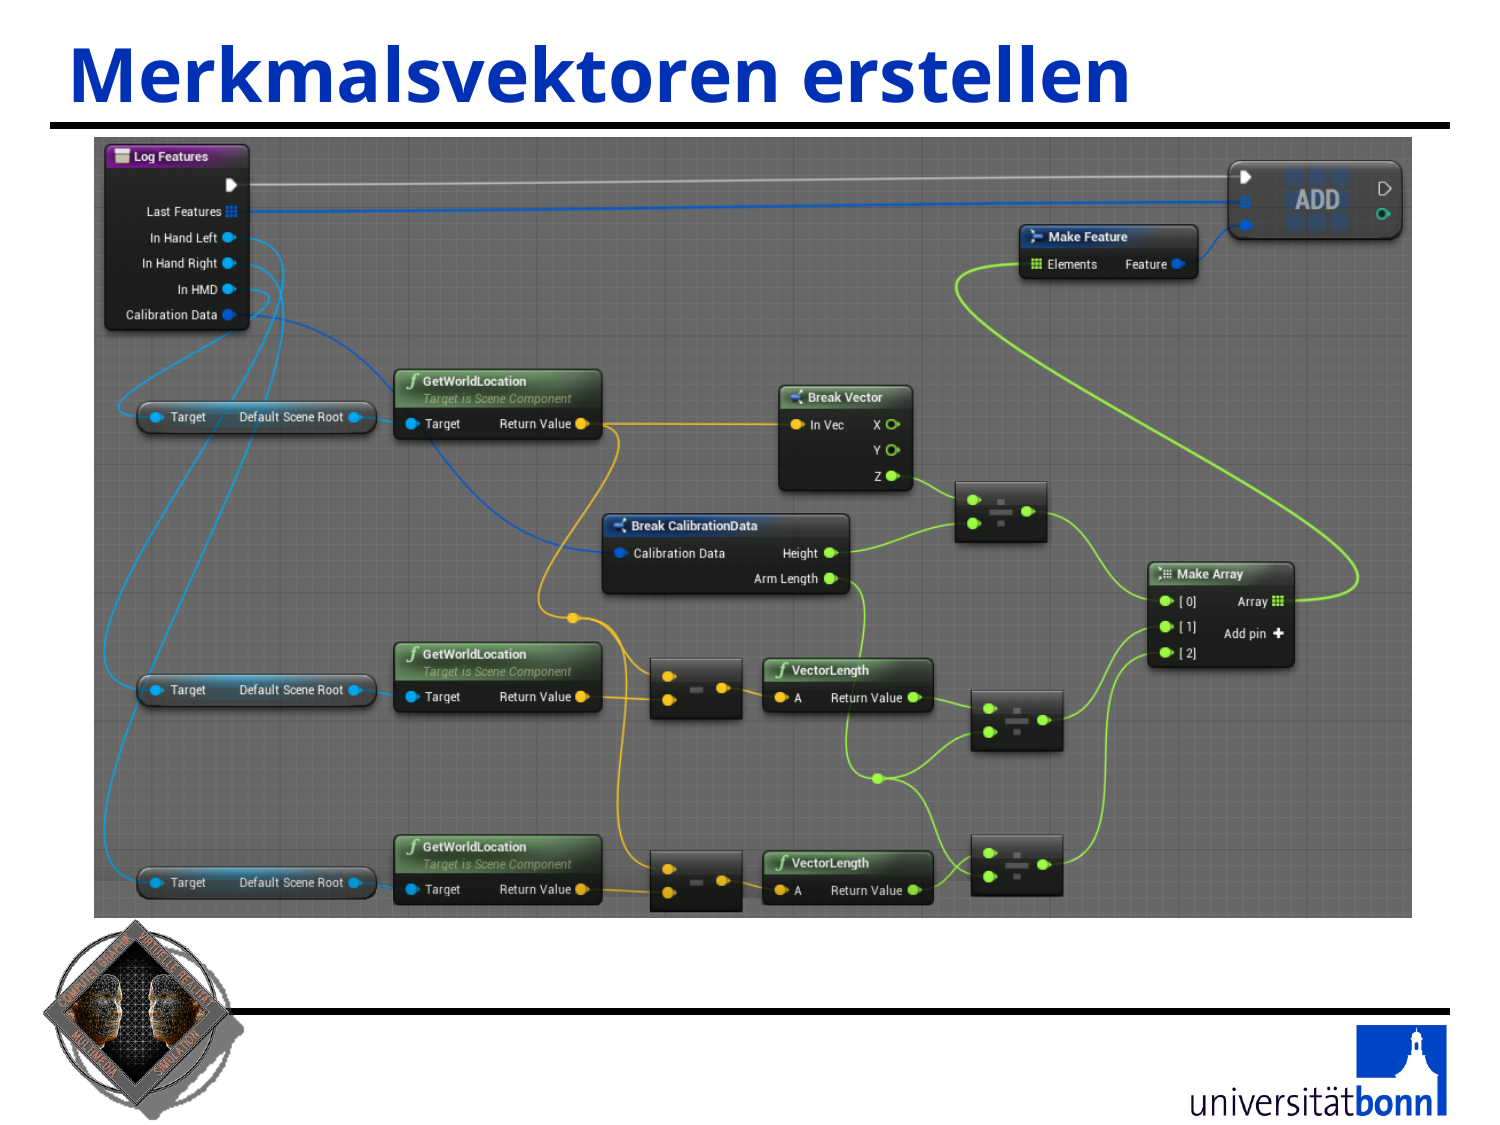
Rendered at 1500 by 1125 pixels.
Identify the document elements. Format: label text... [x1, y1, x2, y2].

picture [1189, 1023, 1448, 1117]
title Merkmalsvektoren erstellen [53, 18, 1447, 126]
picture [41, 137, 1412, 1106]
